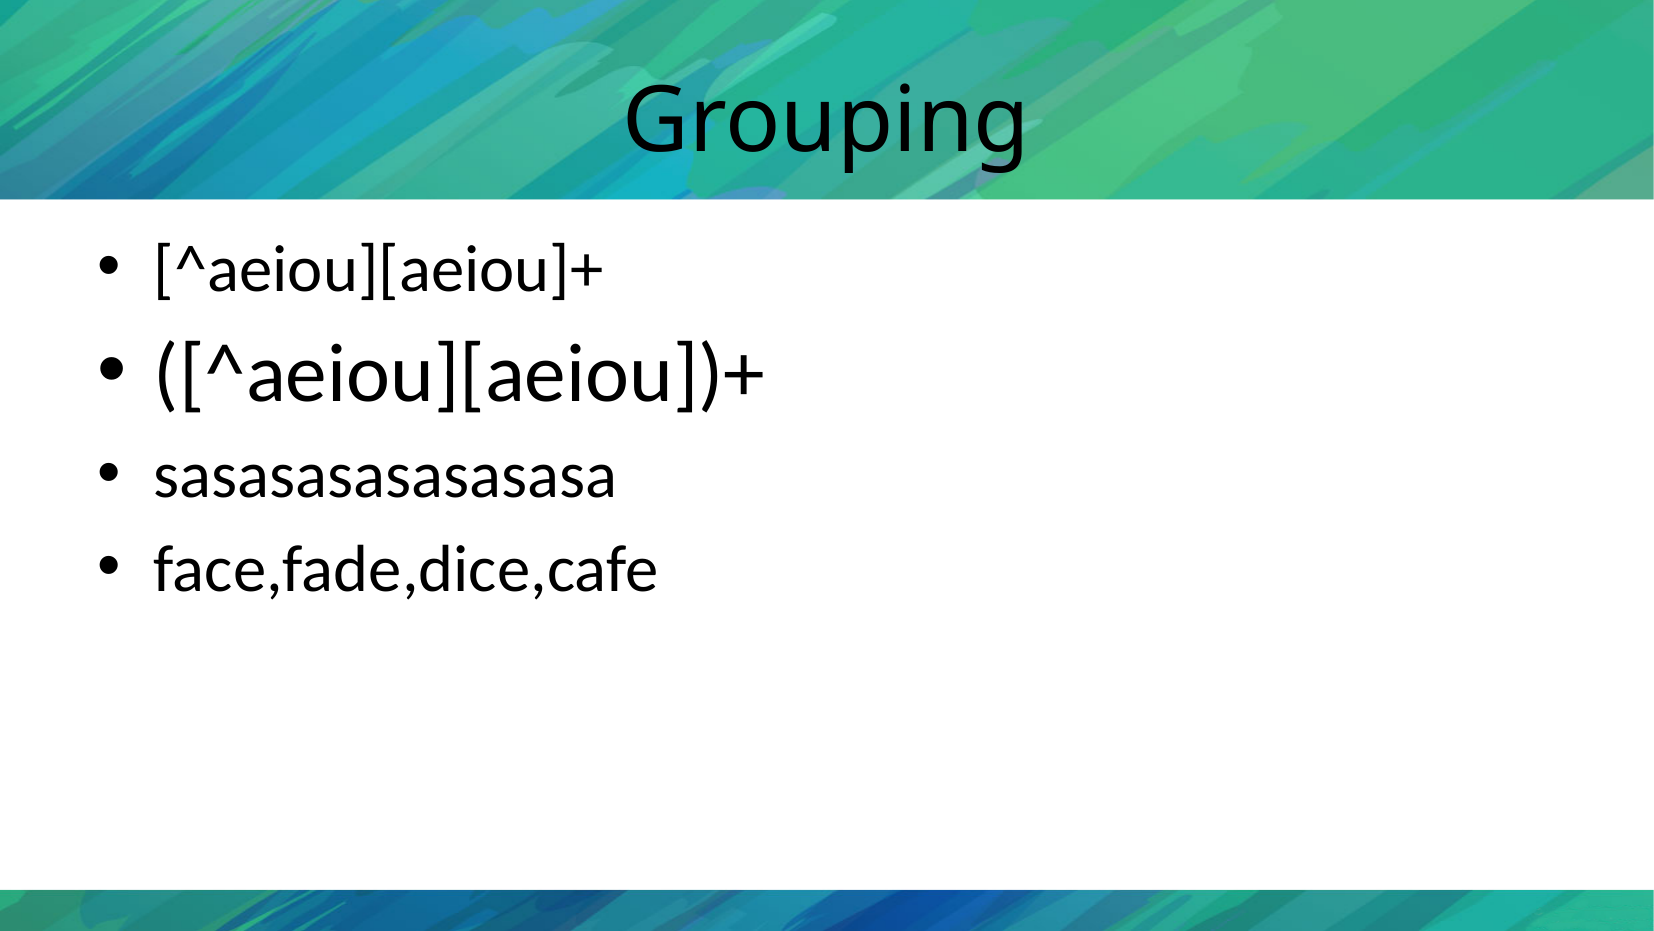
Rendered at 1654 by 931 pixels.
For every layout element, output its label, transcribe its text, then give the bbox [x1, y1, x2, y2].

list [^aeiou][aeiou]+ ([^aeiou][aeiou])+ sasasasasasasasa face,fade,dice,cafe [82, 217, 1571, 831]
picture [0, 0, 1654, 931]
title Grouping [82, 37, 1571, 193]
